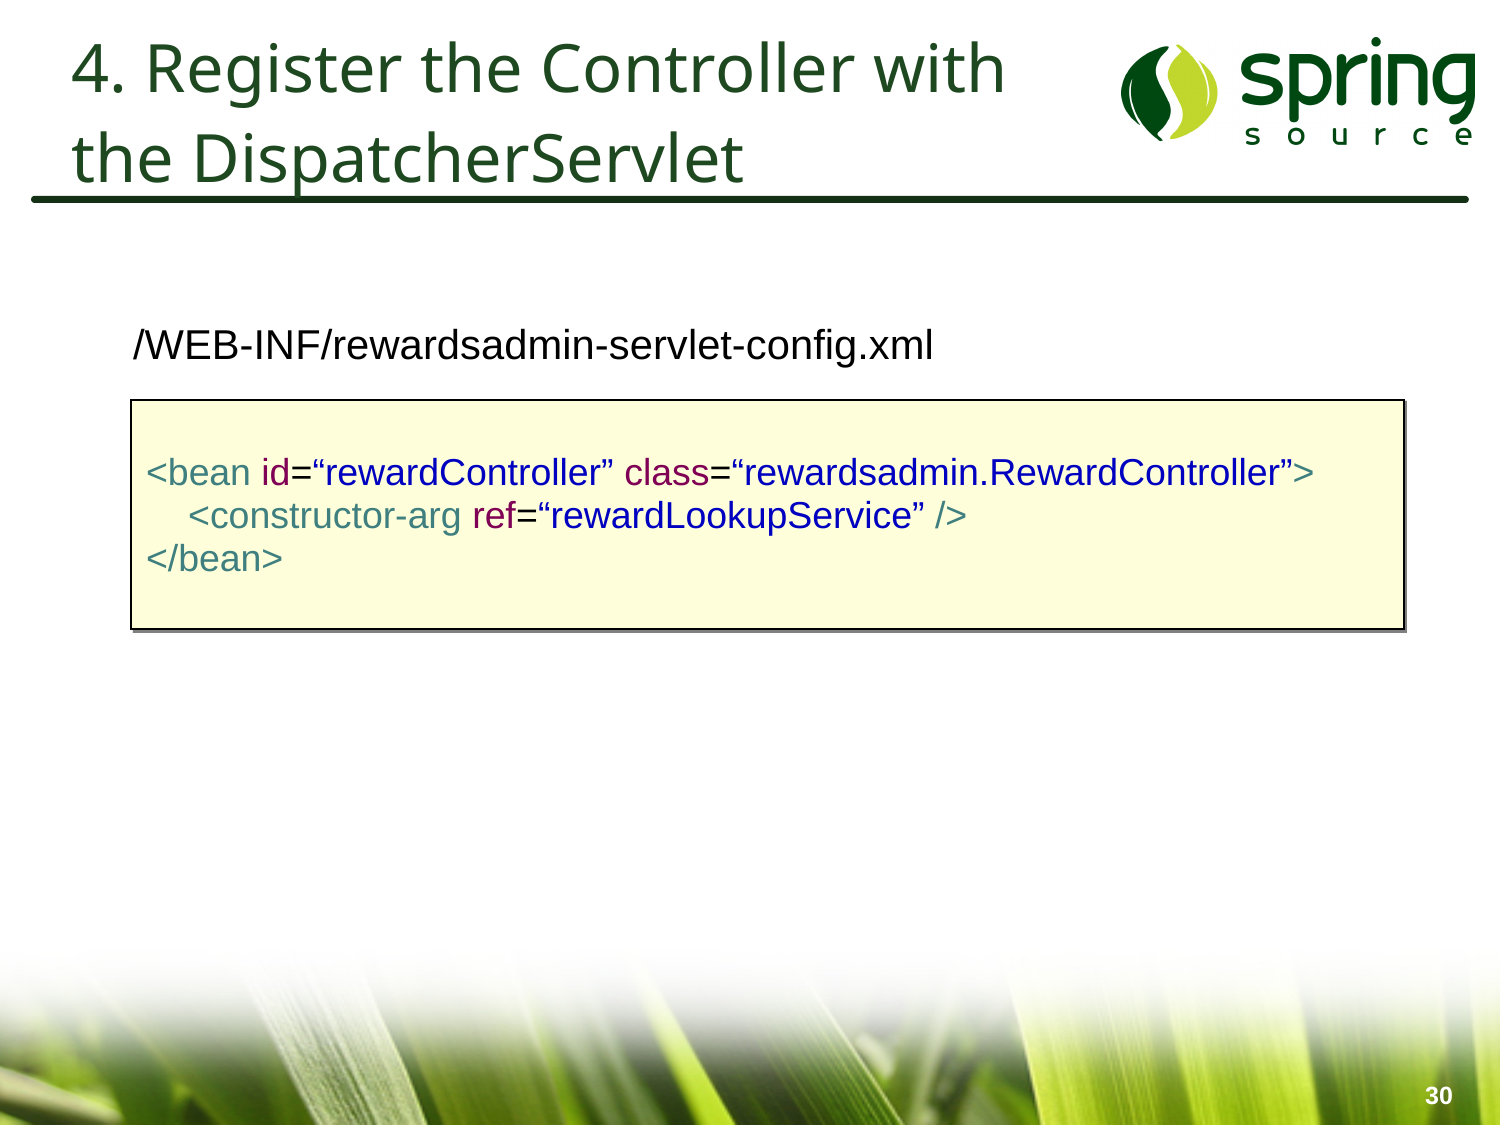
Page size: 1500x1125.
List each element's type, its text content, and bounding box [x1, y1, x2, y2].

picture [1121, 37, 1475, 145]
title 4. Register the Controller with the DispatcherServlet [56, 13, 1089, 191]
text_box <bean id=“rewardController” class=“rewardsadmin.RewardController”> <constructor-arg ref=“rewardLookupService” /> </bean> [131, 399, 1404, 630]
picture [0, 944, 1500, 1125]
text_box /WEB-INF/rewardsadmin-servlet-config.xml [118, 313, 950, 376]
